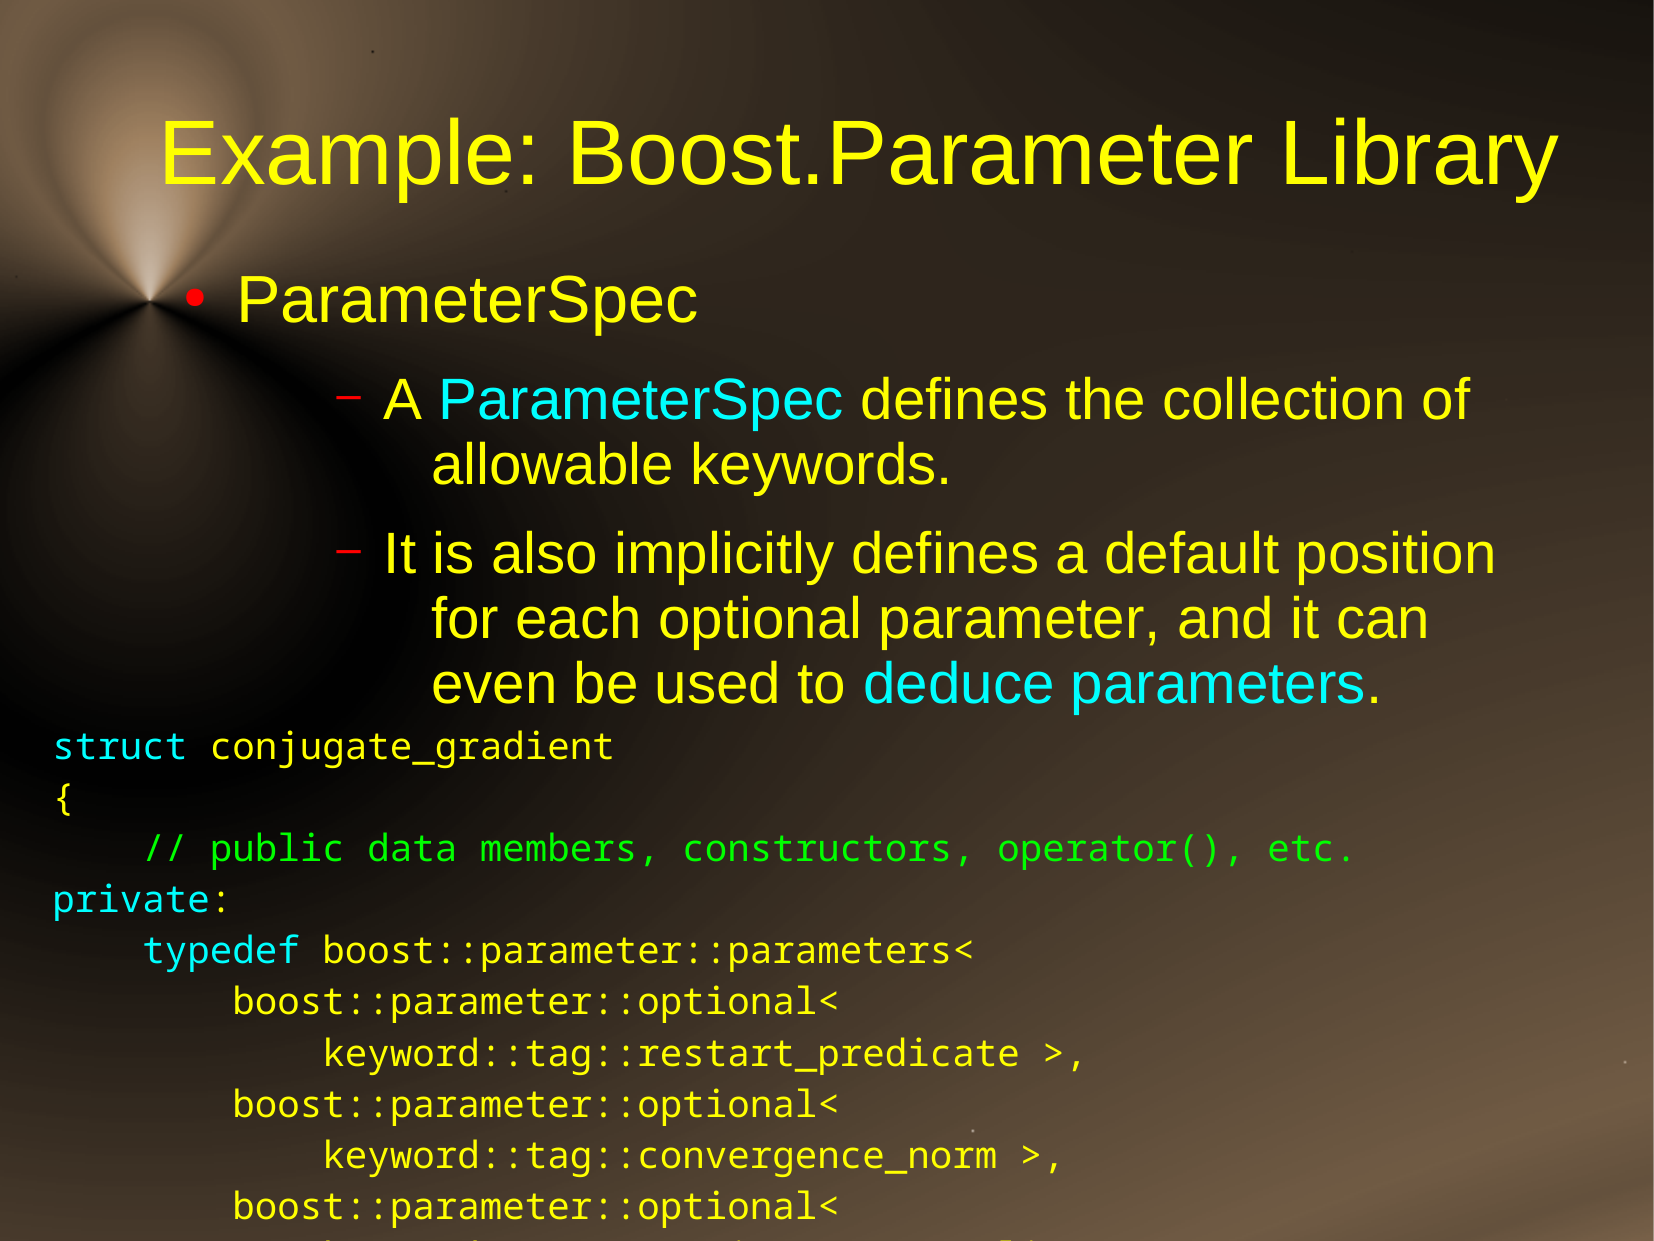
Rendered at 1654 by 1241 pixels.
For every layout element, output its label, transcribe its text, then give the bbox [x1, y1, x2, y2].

title Example: Boost.Parameter Library [150, 56, 1571, 250]
text_box struct conjugate_gradient { // public data members, constructors, operator(), etc. private: typedef boost::parameter::parameters< boost::parameter::optional< keyword::tag::restart_predicate >, boost::parameter::optional< keyword::tag::convergence_norm >, boost::parameter::optional< keyword::tag::matrix_vector_policy > > param_spec; }; [37, 712, 1613, 1215]
list ParameterSpec A ParameterSpec defines the collection of allowable keywords. It is also implicitly defines a default position for each optional parameter, and it can even be used to deduce parameters. [147, 262, 1571, 712]
picture [0, 0, 1654, 1241]
